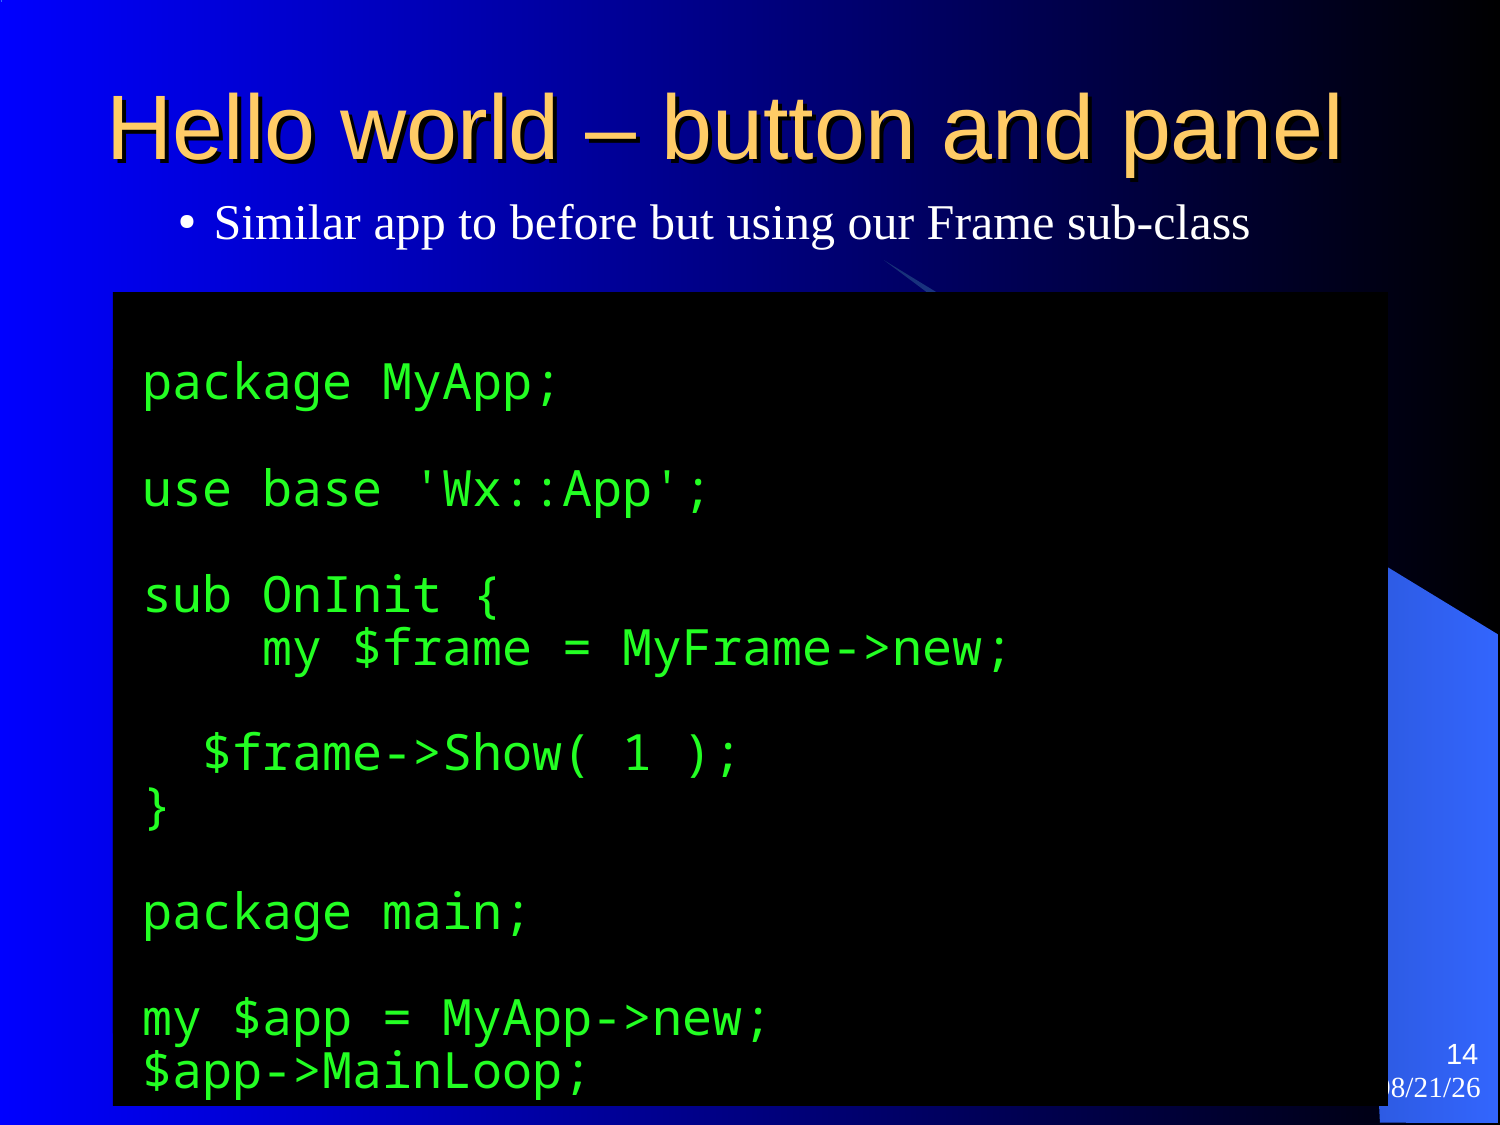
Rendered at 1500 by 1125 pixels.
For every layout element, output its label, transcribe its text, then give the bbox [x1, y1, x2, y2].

title Hello world – button and panel [91, 48, 1418, 207]
list package MyApp; use base 'Wx::App'; sub OnInit { my $frame = MyFrame->new; $frame->Show( 1 ); } package main; my $app = MyApp->new; $app->MainLoop; [112, 292, 1388, 983]
list Similar app to before but using our Frame sub-class [112, 147, 1388, 292]
